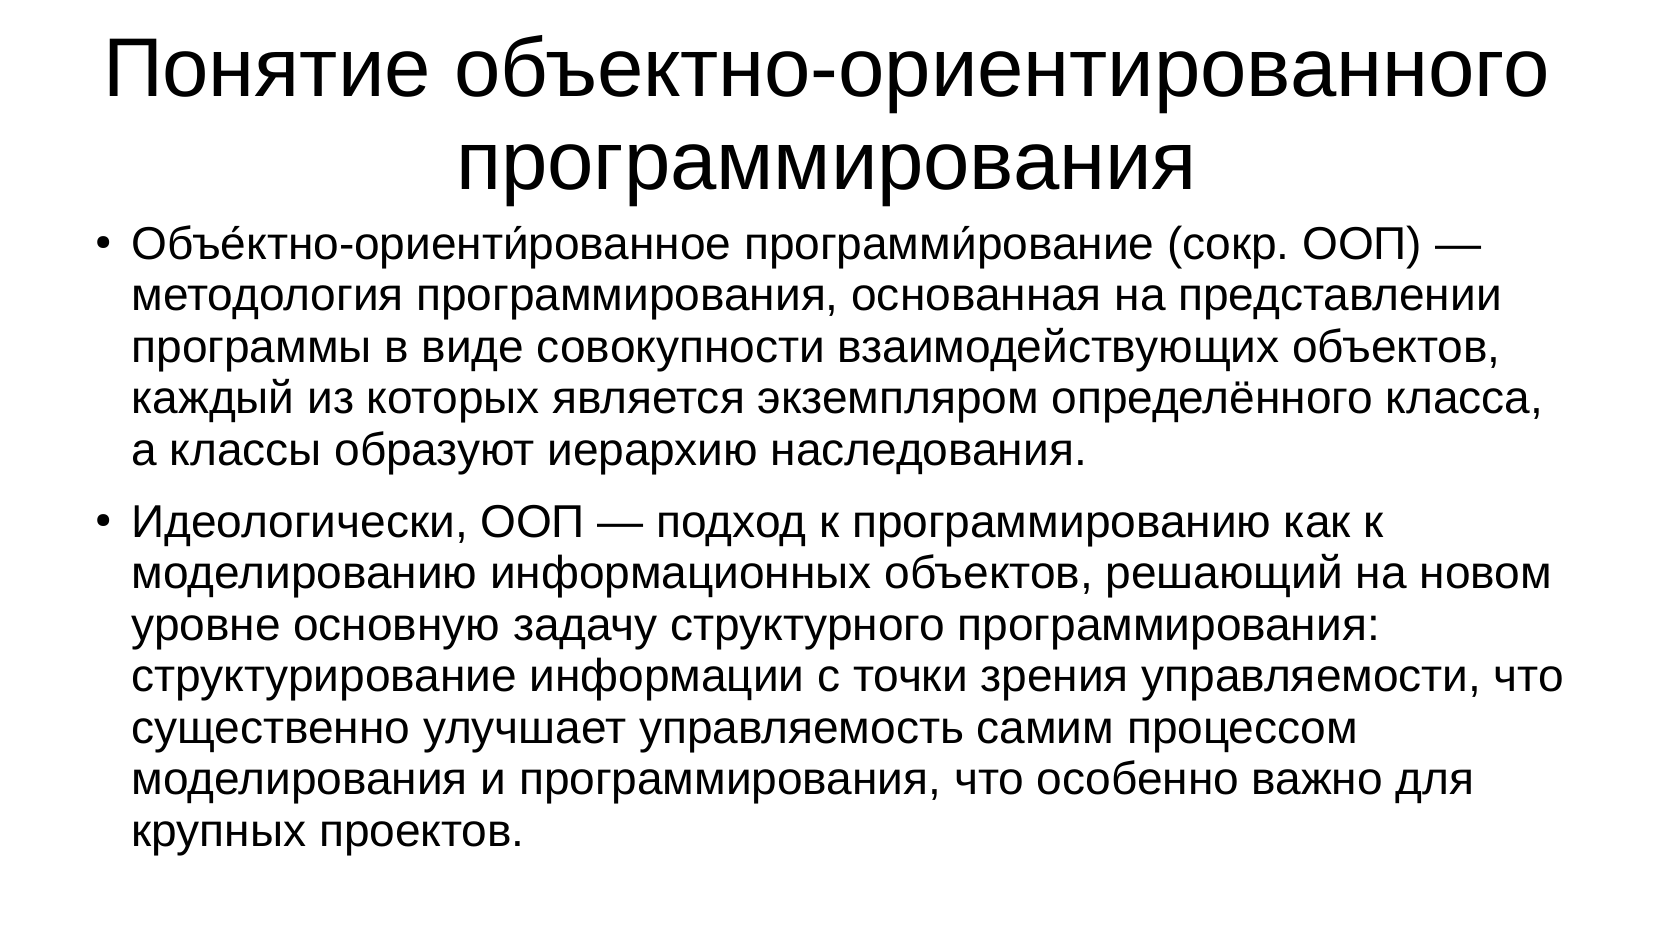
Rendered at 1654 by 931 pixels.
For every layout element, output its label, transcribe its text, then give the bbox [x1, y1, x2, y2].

list Объе́ктно-ориенти́рованное программи́рование (сокр. ООП) — методология программирования, основанная на представлении программы в виде совокупности взаимодействующих объектов, каждый из которых является экземпляром определённого класса, а классы образуют иерархию наследования. Идеологически, ООП — подход к программированию как к моделированию информационных объектов, решающий на новом уровне основную задачу структурного программирования: структурирование информации с точки зрения управляемости, что существенно улучшает управляемость самим процессом моделирования и программирования, что особенно важно для крупных проектов. [82, 217, 1571, 863]
title Понятие объектно-ориентированного программирования [82, 21, 1571, 208]
